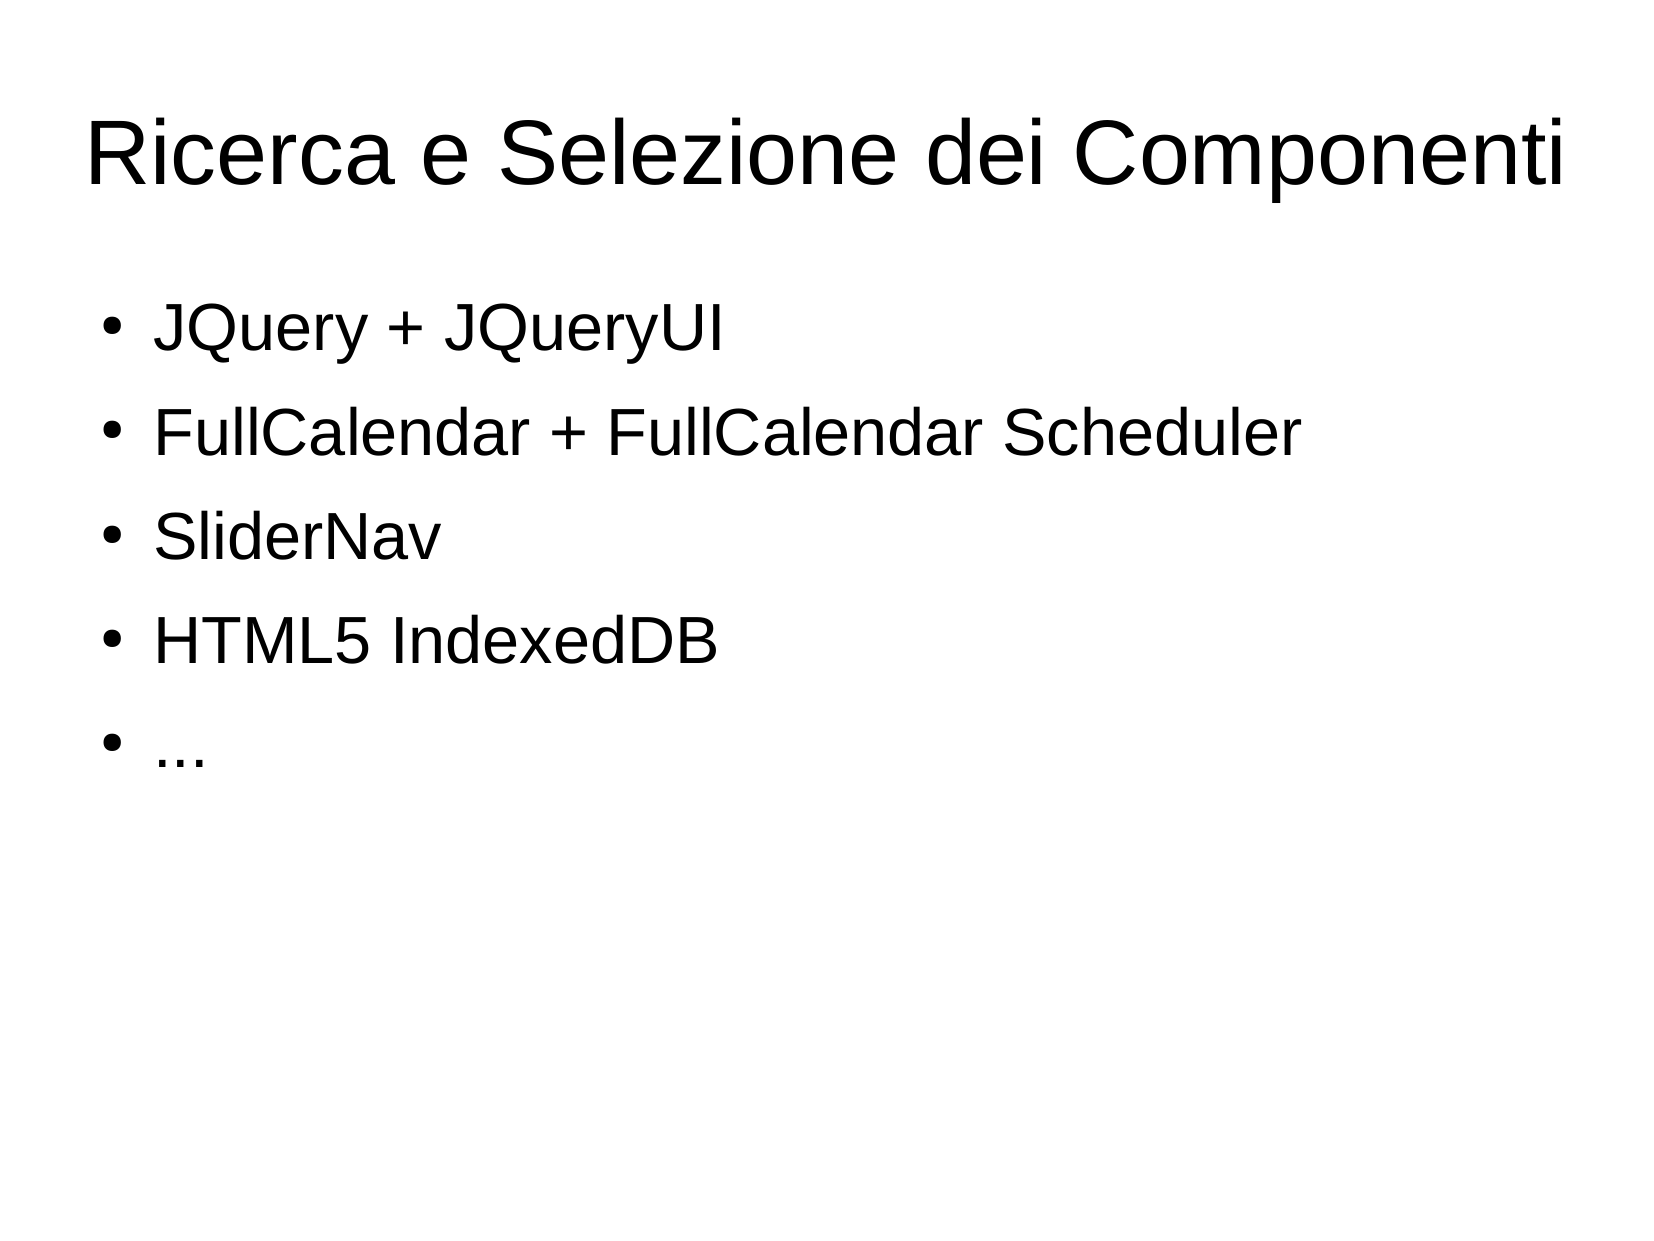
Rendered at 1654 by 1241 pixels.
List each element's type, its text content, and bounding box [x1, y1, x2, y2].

list JQuery + JQueryUI FullCalendar + FullCalendar Scheduler SliderNav HTML5 IndexedDB ... [82, 290, 1571, 1010]
title Ricerca e Selezione dei Componenti [82, 49, 1571, 257]
